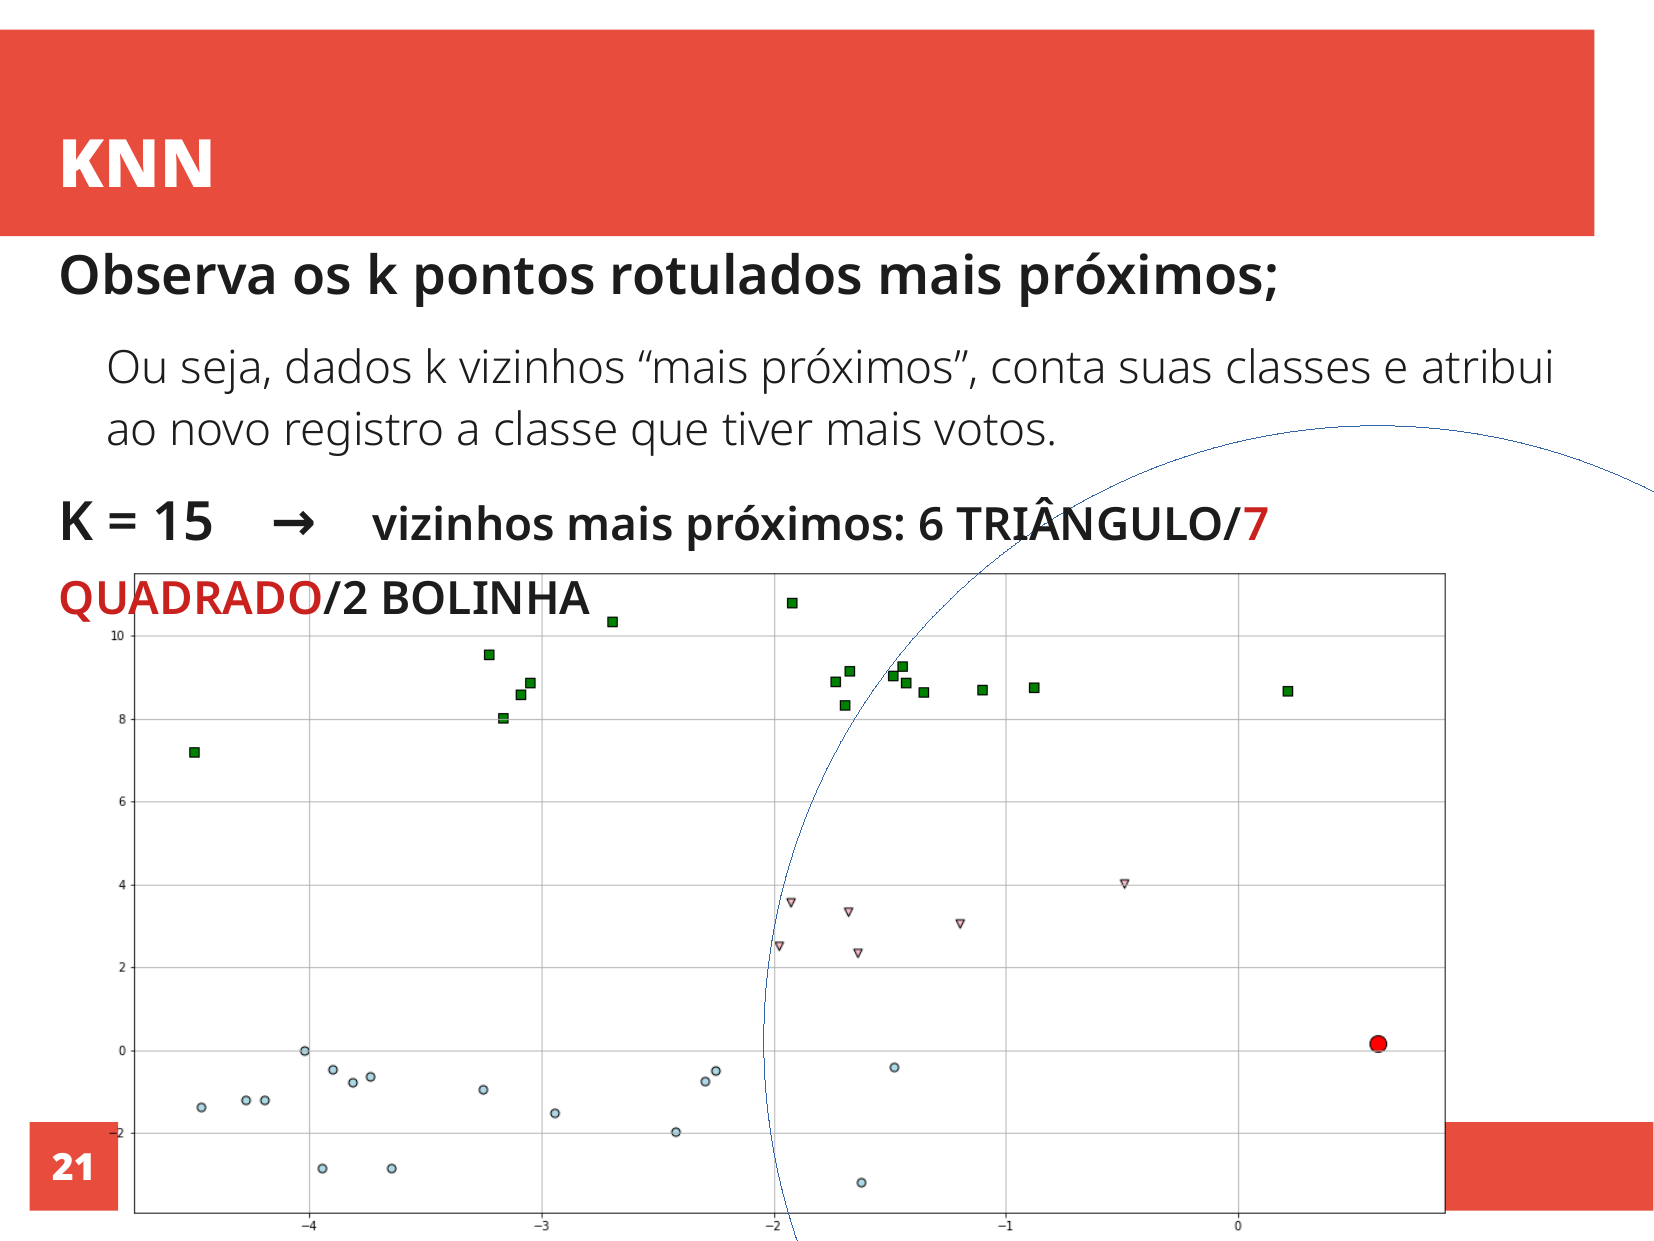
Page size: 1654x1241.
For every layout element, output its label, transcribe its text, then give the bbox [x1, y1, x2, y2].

list Observa os k pontos rotulados mais próximos; Ou seja, dados k vizinhos “mais próximos”, conta suas classes e atribui ao novo registro a classe que tiver mais votos. K = 15 → vizinhos mais próximos: 6 TRIÂNGULO/7 QUADRADO/2 BOLINHA [59, 236, 1565, 1004]
title KNN [59, 59, 1595, 207]
picture [100, 1004, 1453, 1241]
